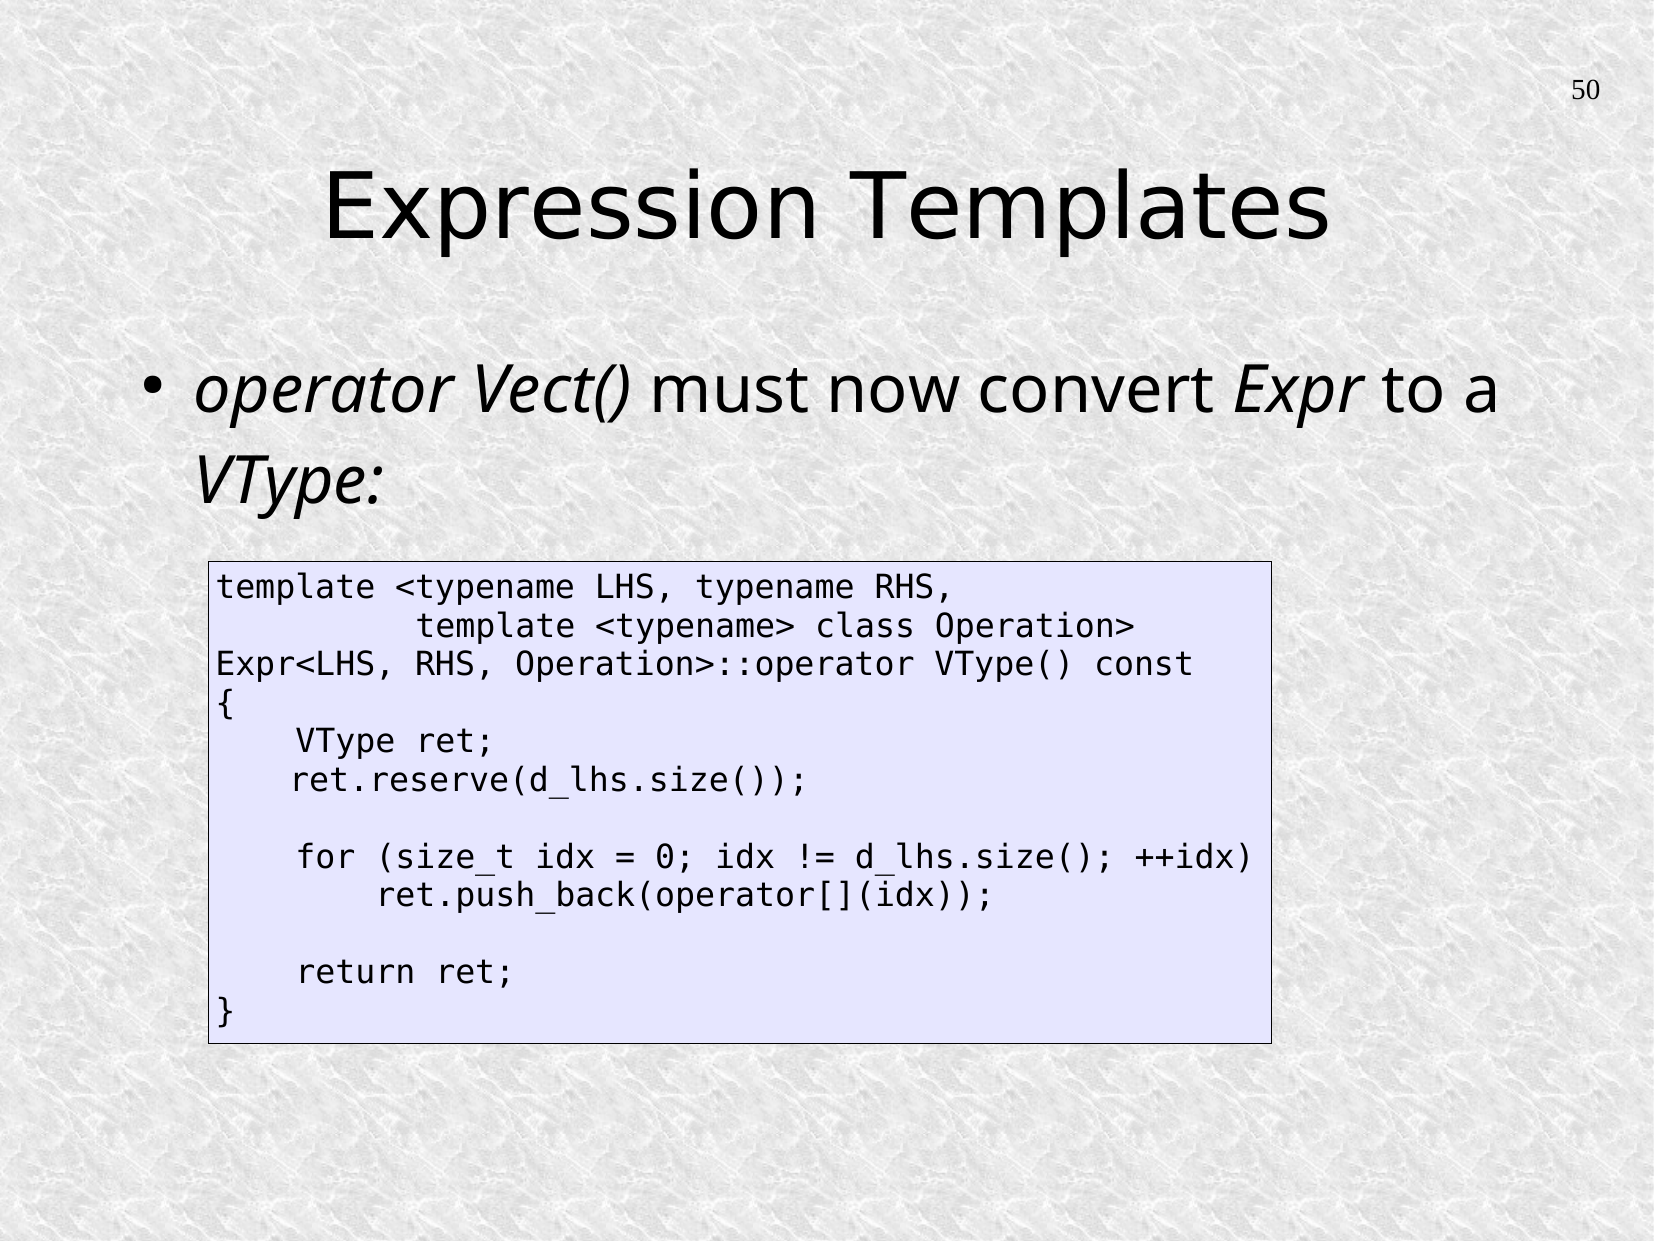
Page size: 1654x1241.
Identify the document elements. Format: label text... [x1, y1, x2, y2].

picture [0, 0, 1654, 1241]
list operator Vect() must now convert Expr to a VType: [123, 341, 1536, 1241]
text_box template <typename LHS, typename RHS, template <typename> class Operation> Expr<LHS, RHS, Operation>::operator VType() const { VType ret; ret.reserve(d_lhs.size()); for (size_t idx = 0; idx != d_lhs.size(); ++idx) ret.push_back(operator[](idx)); return ret; } [215, 567, 1256, 1069]
title Expression Templates [121, 102, 1534, 310]
